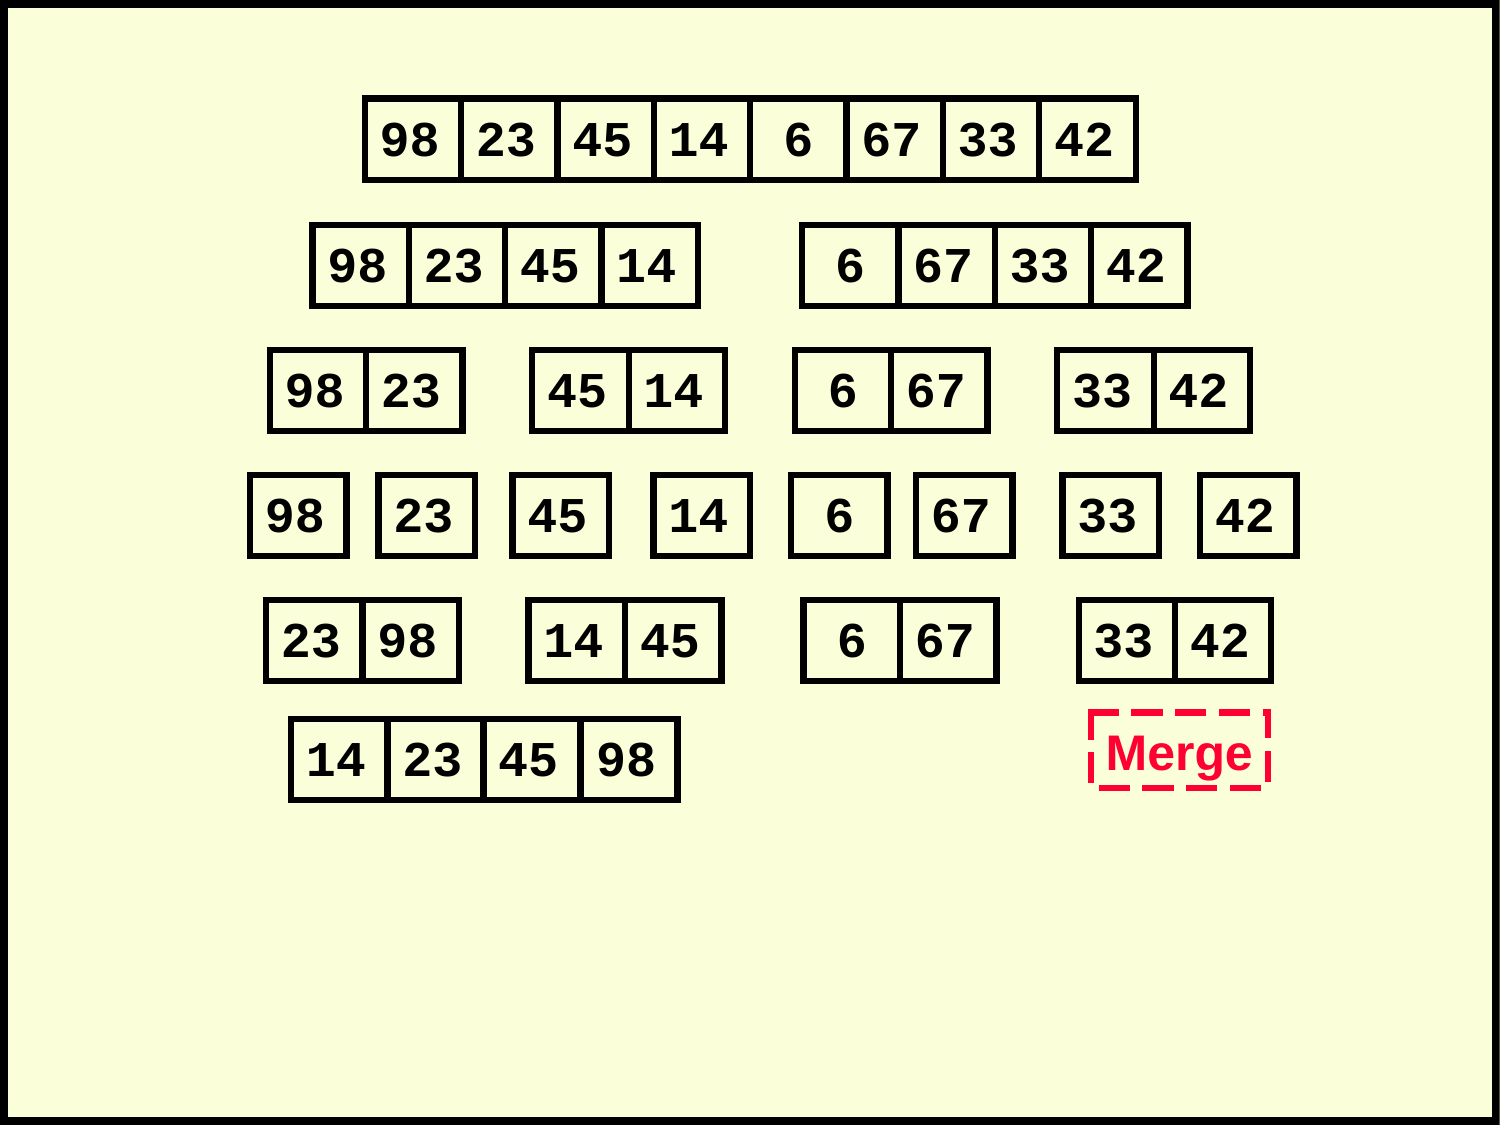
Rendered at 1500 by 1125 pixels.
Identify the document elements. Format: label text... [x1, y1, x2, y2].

text_box 67 [892, 350, 988, 432]
text_box 14 [601, 224, 698, 307]
text_box 33 [1062, 474, 1159, 557]
text_box 23 [378, 474, 475, 557]
text_box 98 [269, 350, 367, 432]
text_box 14 [653, 98, 750, 180]
text_box 33 [1057, 350, 1153, 432]
text_box 23 [367, 350, 463, 432]
text_box 45 [558, 98, 653, 180]
text_box 42 [1091, 224, 1188, 307]
text_box 6 [794, 350, 892, 432]
text_box 98 [581, 718, 678, 801]
text_box 6 [791, 474, 888, 557]
text_box 33 [994, 224, 1091, 307]
text_box 67 [899, 224, 994, 307]
text_box 23 [462, 98, 558, 180]
text_box 98 [362, 600, 459, 682]
text_box 42 [1176, 600, 1272, 682]
text_box 45 [512, 474, 609, 557]
text_box 98 [364, 98, 462, 180]
text_box 67 [916, 474, 1013, 557]
text_box 23 [266, 600, 362, 682]
text_box 45 [483, 718, 580, 801]
text_box 42 [1153, 350, 1251, 432]
text_box 6 [803, 600, 901, 682]
text_box 14 [628, 350, 726, 432]
text_box 23 [387, 718, 483, 801]
text_box 23 [409, 224, 506, 307]
text_box 67 [901, 600, 997, 682]
text_box 33 [942, 98, 1039, 180]
text_box 45 [506, 224, 601, 307]
text_box 42 [1039, 98, 1136, 180]
text_box 14 [291, 718, 387, 801]
text_box 98 [312, 224, 409, 307]
text_box 6 [802, 224, 899, 307]
text_box 98 [249, 474, 347, 557]
text_box 45 [625, 600, 722, 682]
text_box 14 [653, 474, 751, 557]
text_box 14 [528, 600, 625, 682]
text_box 67 [847, 98, 942, 180]
text_box 42 [1200, 474, 1297, 557]
text_box 45 [532, 350, 628, 432]
text_box Merge [1090, 712, 1268, 788]
text_box 33 [1078, 600, 1176, 682]
text_box 6 [750, 98, 847, 180]
